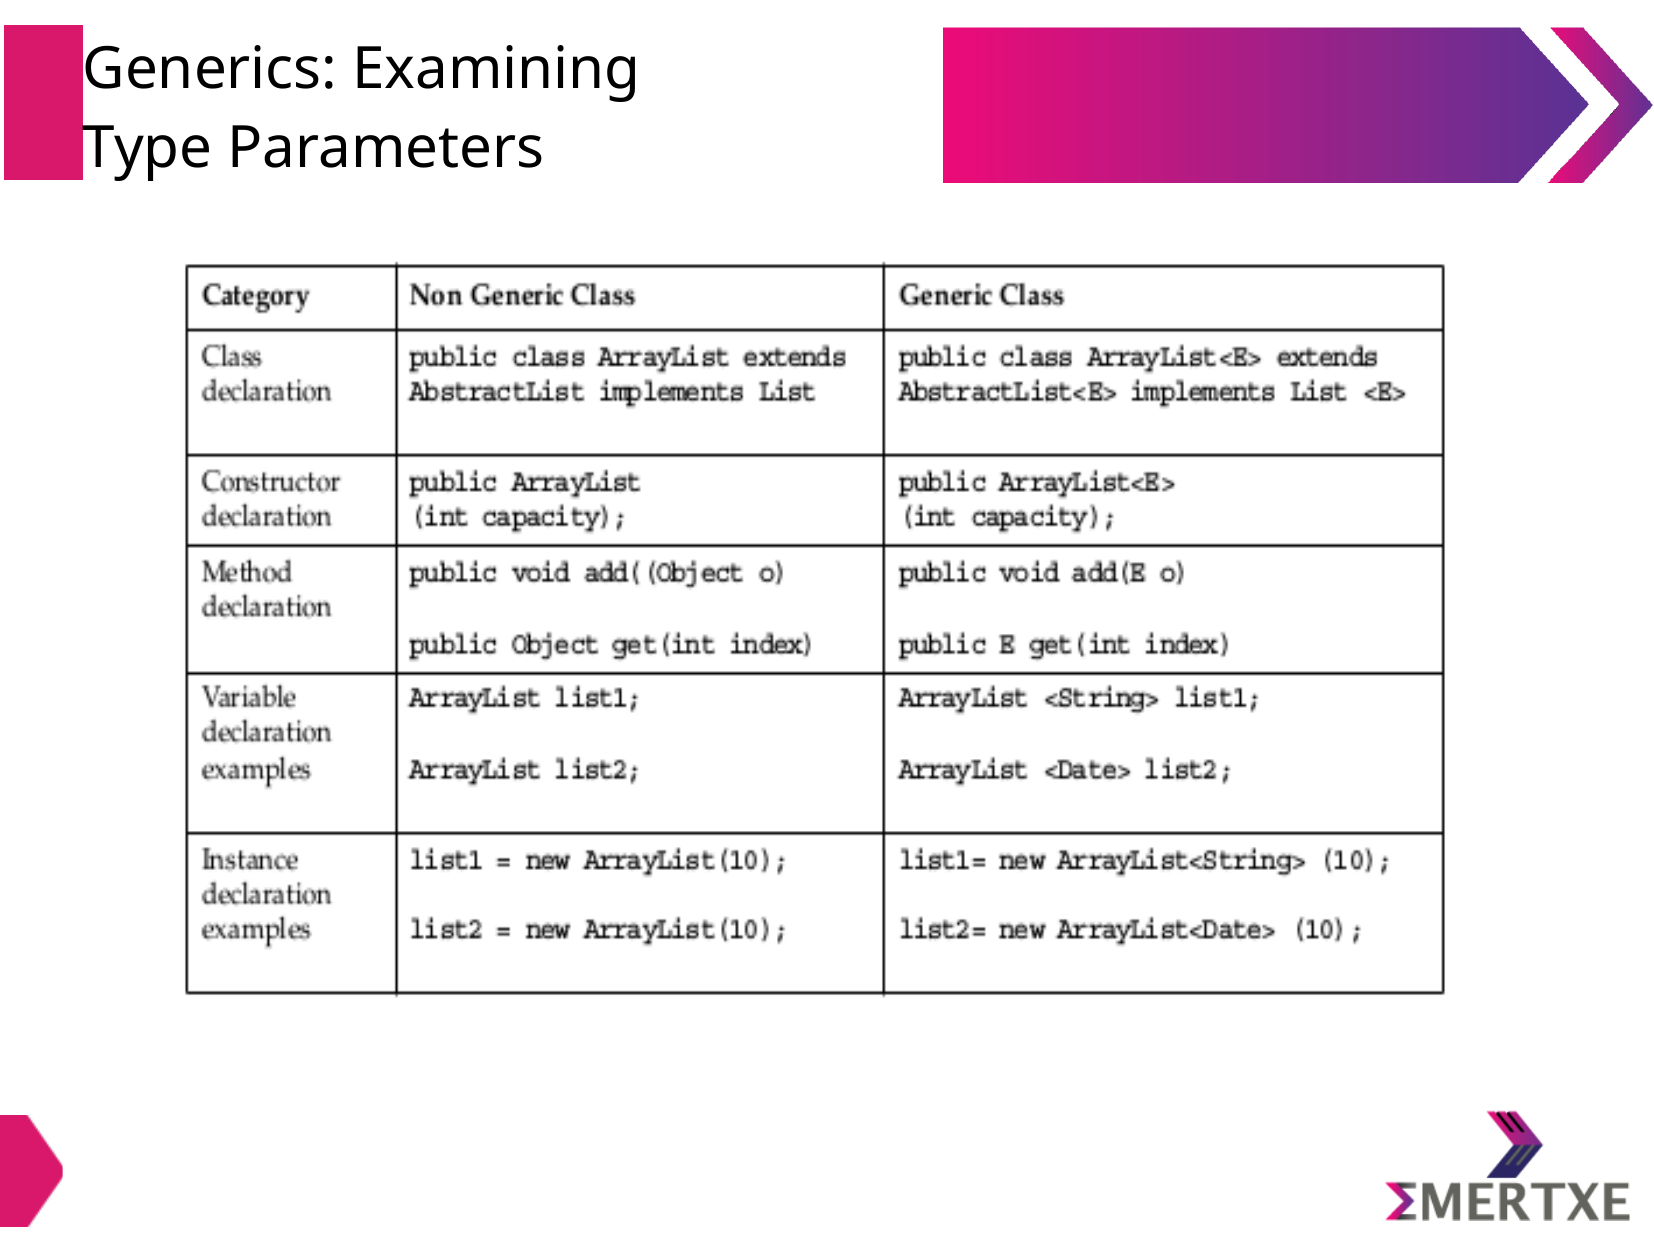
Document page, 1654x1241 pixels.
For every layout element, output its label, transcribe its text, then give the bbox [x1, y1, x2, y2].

title Generics: Examining Type Parameters [82, 2, 1571, 210]
picture [1571, 27, 1653, 183]
picture [135, 239, 1501, 1036]
picture [1385, 1107, 1631, 1221]
